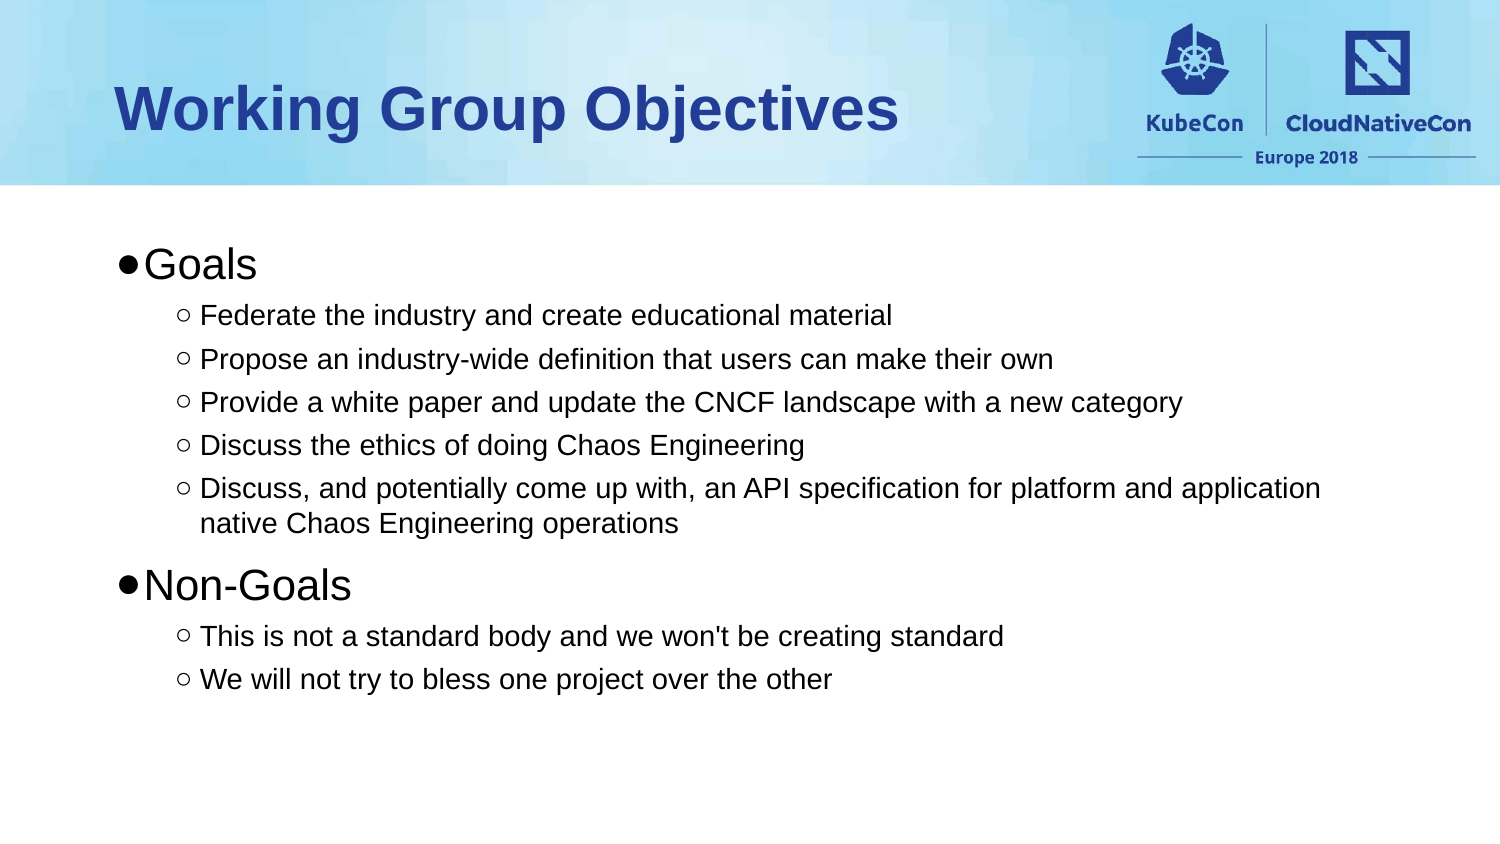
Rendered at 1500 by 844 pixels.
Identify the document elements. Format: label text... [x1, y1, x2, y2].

list Goals Federate the industry and create educational material Propose an industry-wide definition that users can make their own Provide a white paper and update the CNCF landscape with a new category Discuss the ethics of doing Chaos Engineering Discuss, and potentially come up with, an API specification for platform and application native Chaos Engineering operations Non-Goals This is not a standard body and we won't be creating standard We will not try to bless one project over the other [103, 224, 1397, 760]
title Working Group Objectives [103, 23, 1397, 187]
picture [0, 0, 1500, 844]
